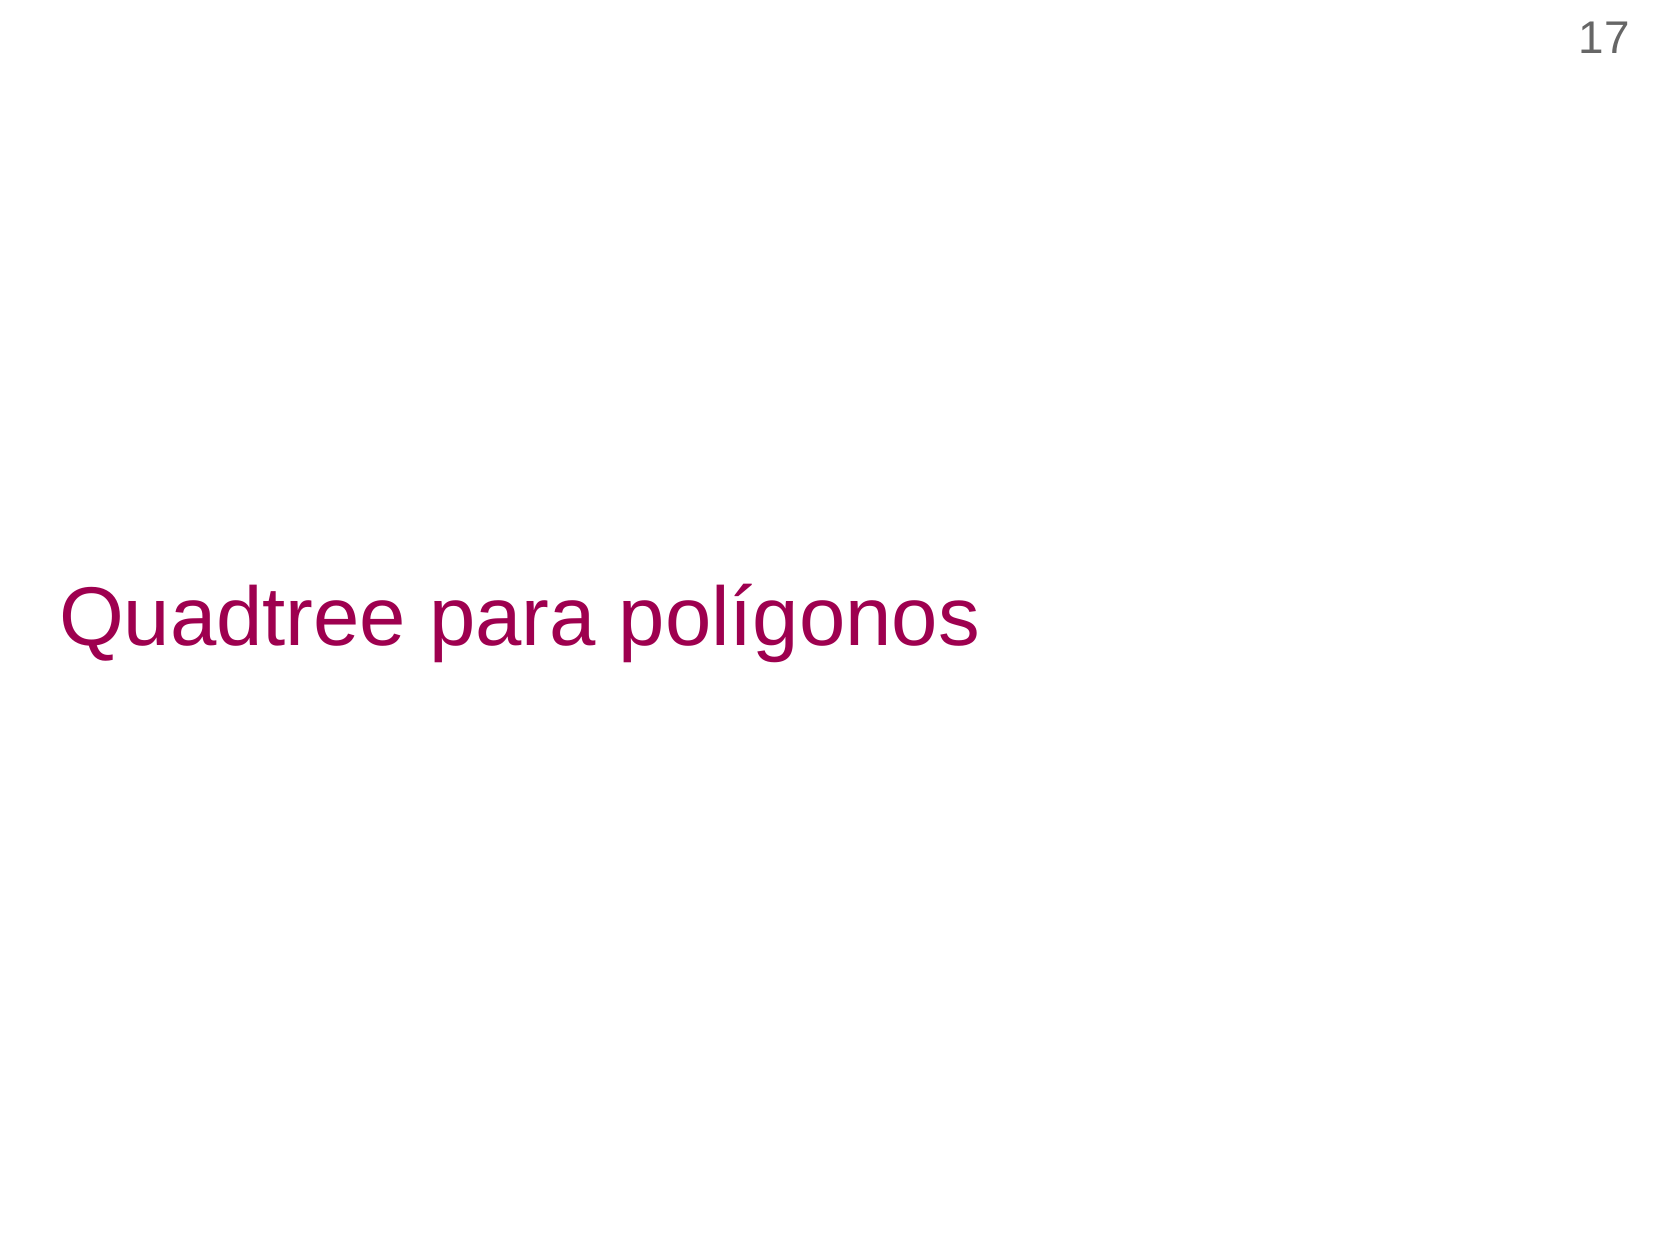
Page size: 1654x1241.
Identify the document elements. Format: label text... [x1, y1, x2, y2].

title Quadtree para polígonos [59, 29, 1595, 1211]
